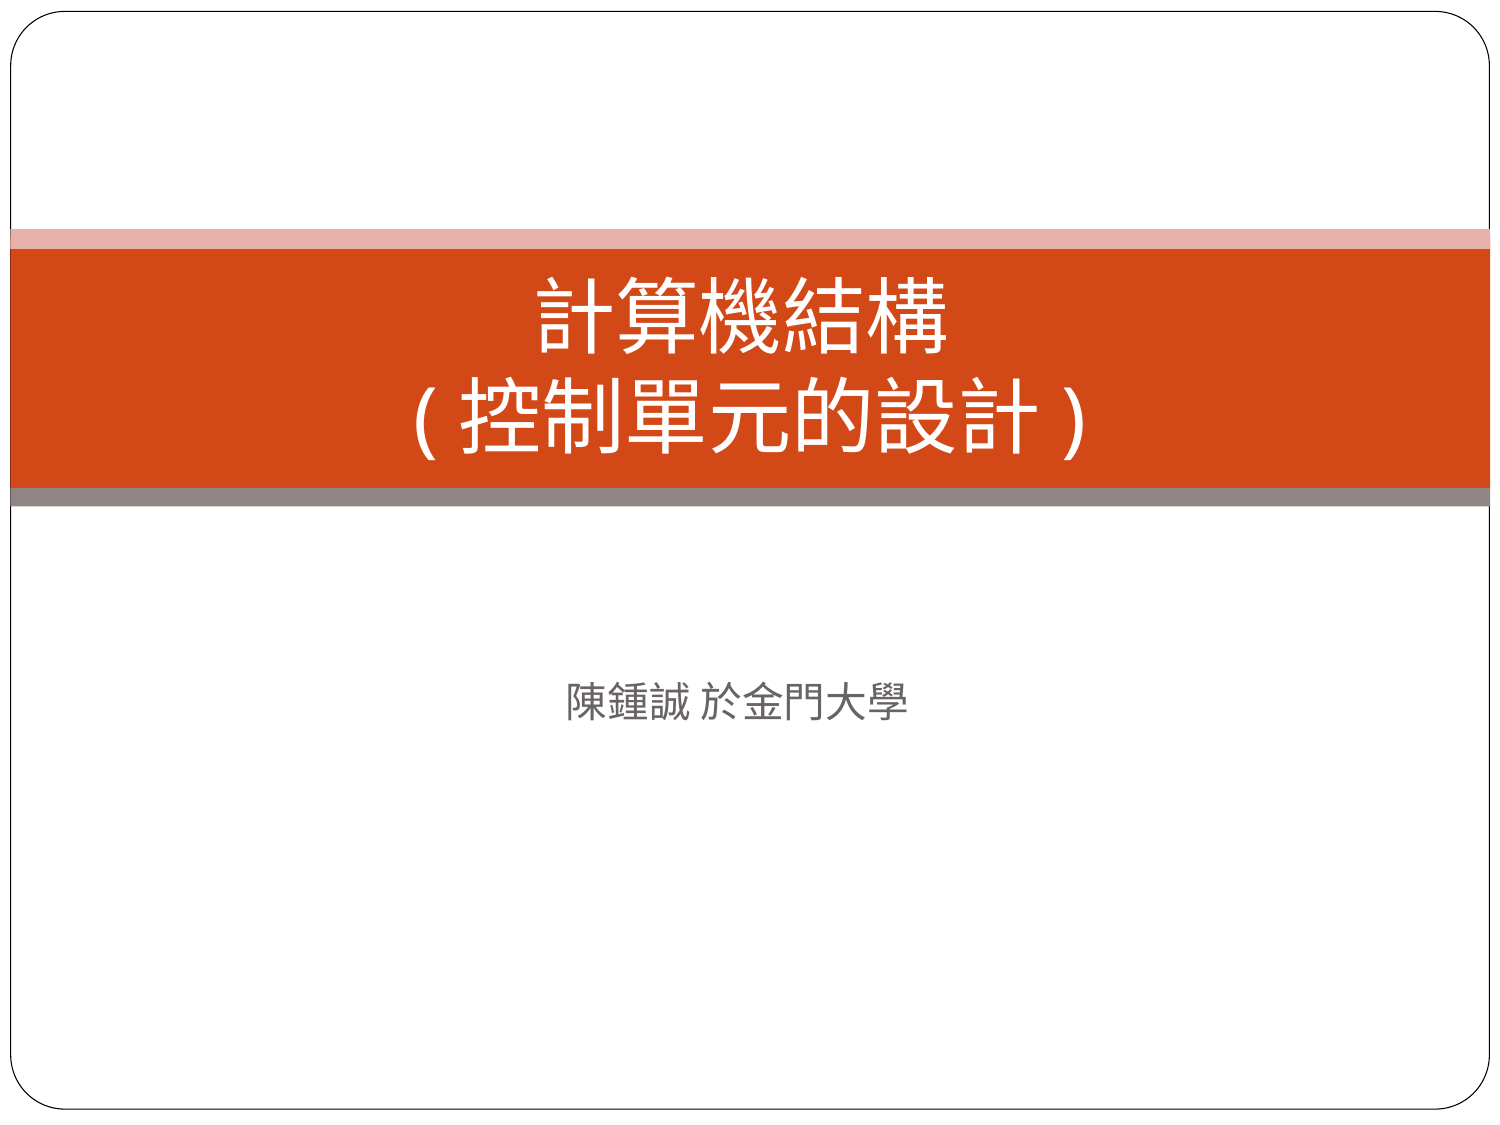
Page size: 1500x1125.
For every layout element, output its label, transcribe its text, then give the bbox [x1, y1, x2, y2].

title 計算機結構 (控制單元的設計) [75, 247, 1426, 489]
text_box 陳鍾誠 於金門大學 [212, 667, 1263, 788]
